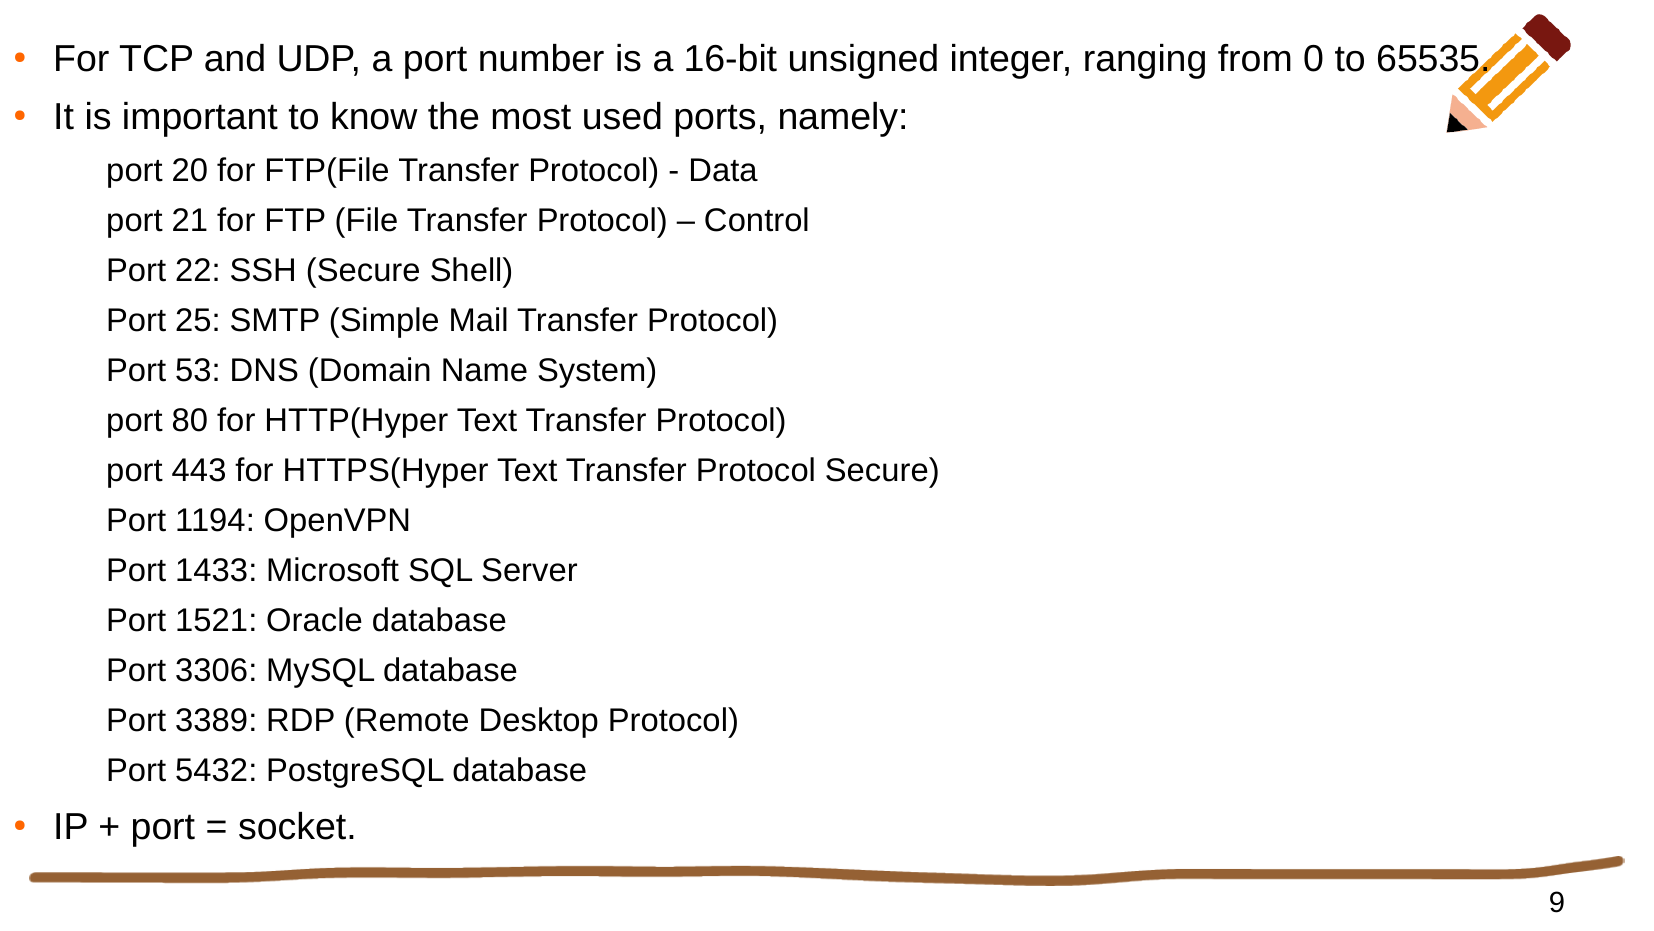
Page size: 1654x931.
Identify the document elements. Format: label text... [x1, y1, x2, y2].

list For TCP and UDP, a port number is a 16-bit unsigned integer, ranging from 0 to 65535. It is important to know the most used ports, namely: port 20 for FTP(File Transfer Protocol) - Data port 21 for FTP (File Transfer Protocol) – Control Port 22: SSH (Secure Shell) Port 25: SMTP (Simple Mail Transfer Protocol) Port 53: DNS (Domain Name System) port 80 for HTTP(Hyper Text Transfer Protocol) port 443 for HTTPS(Hyper Text Transfer Protocol Secure) Port 1194: OpenVPN Port 1433: Microsoft SQL Server Port 1521: Oracle database Port 3306: MySQL database Port 3389: RDP (Remote Desktop Protocol) Port 5432: PostgreSQL database IP + port = socket. [0, 37, 1538, 857]
picture [1446, 14, 1571, 133]
picture [29, 856, 1625, 886]
